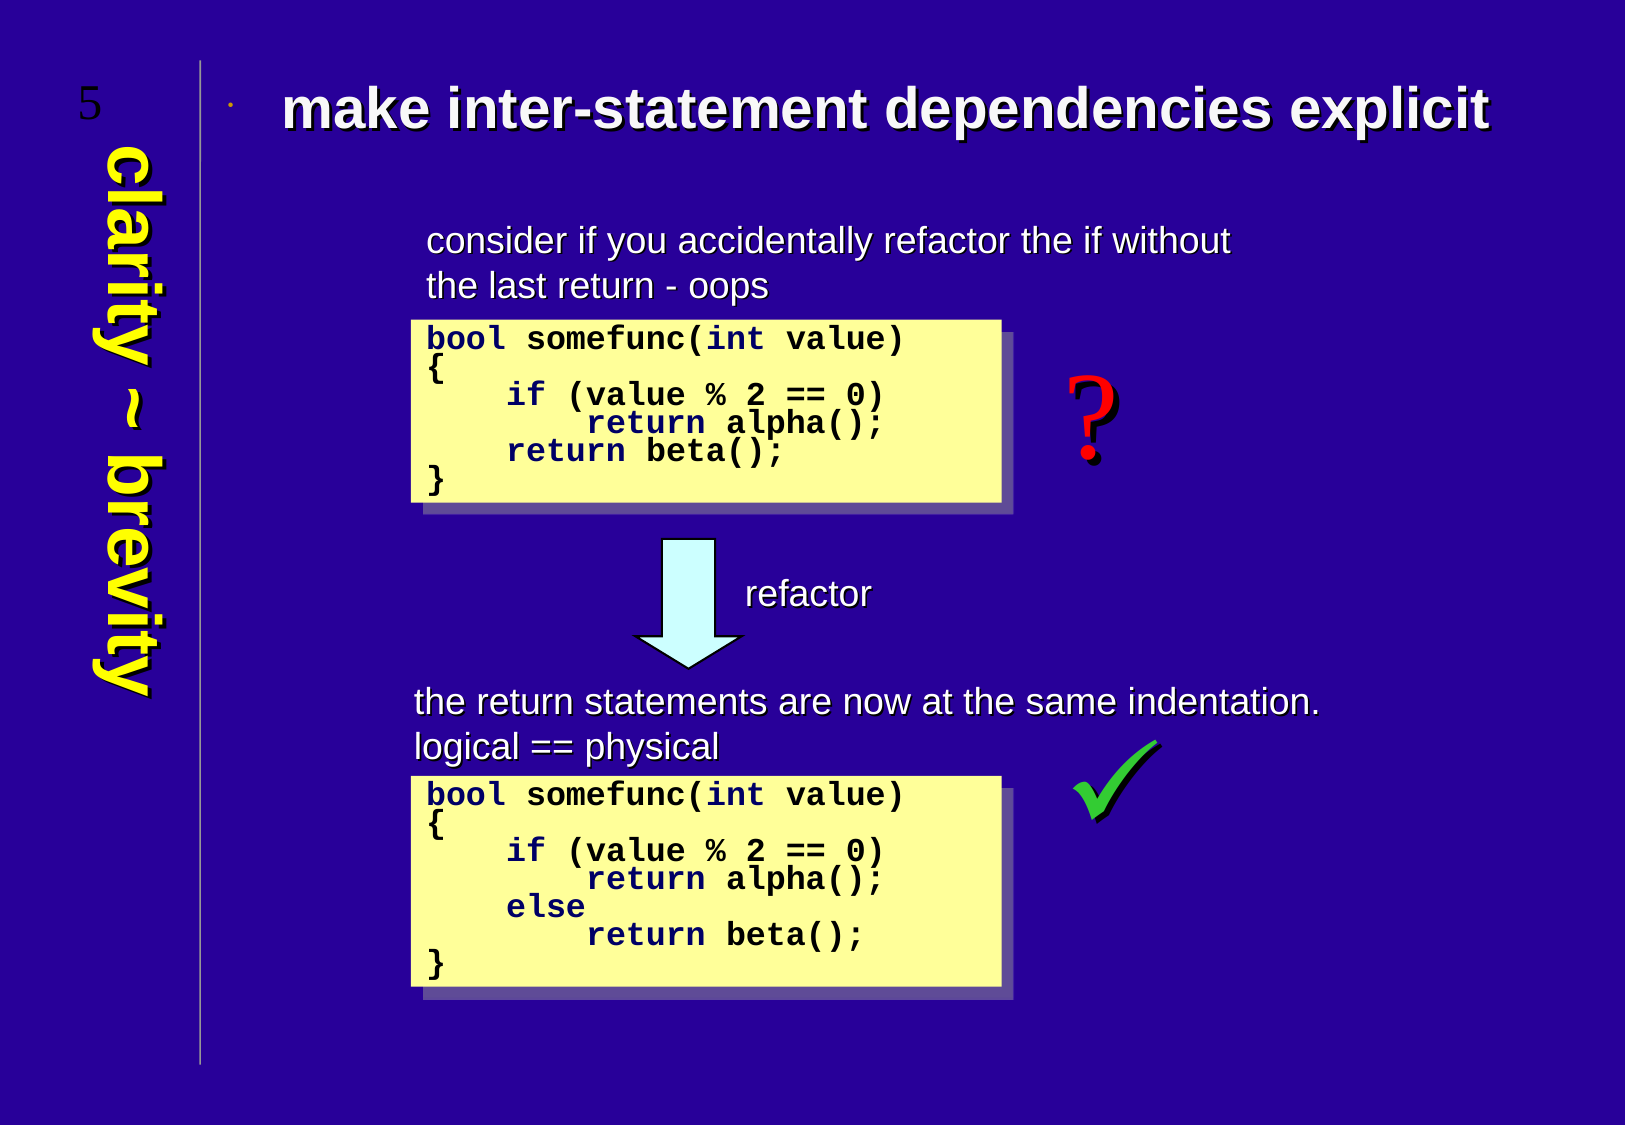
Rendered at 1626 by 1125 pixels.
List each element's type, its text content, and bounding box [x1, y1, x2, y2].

text_box [635, 538, 742, 669]
text_box consider if you accidentally refactor the if without the last return - oops [410, 207, 1569, 314]
text_box the return statements are now at the same indentation. logical == physical [398, 669, 1522, 776]
text_box bool somefunc(int value) { if (value % 2 == 0) return alpha(); else return beta(); } [410, 776, 1002, 987]
text_box  [1048, 776, 1238, 869]
text_box bool somefunc(int value) { if (value % 2 == 0) return alpha(); return beta(); } [410, 319, 1002, 503]
text_box refactor [729, 561, 967, 622]
text_box clarity ~ brevity [64, 129, 213, 1105]
list make inter-statement dependencies explicit [212, 62, 1550, 1063]
text_box ? [1048, 326, 1135, 492]
